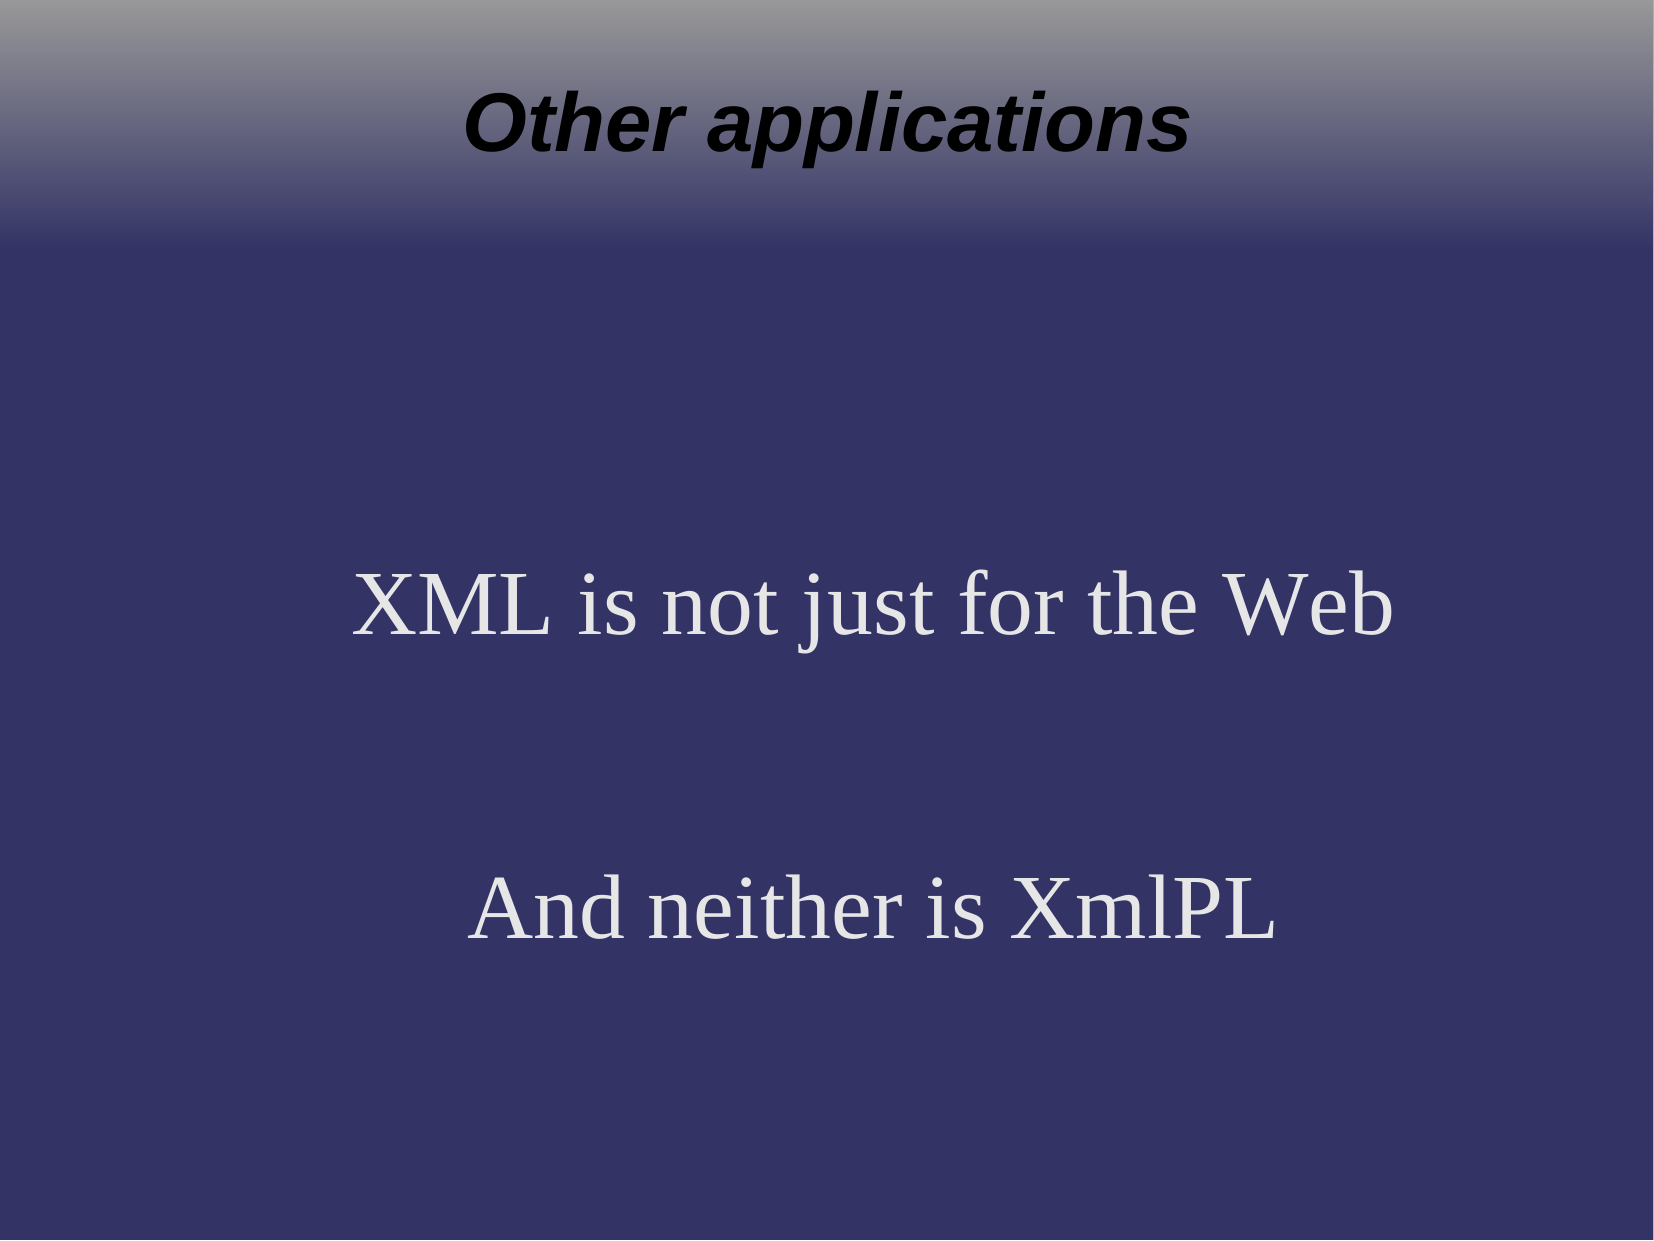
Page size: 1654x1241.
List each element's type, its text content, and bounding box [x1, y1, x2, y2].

subtitle XML is not just for the Web And neither is XmlPL [178, 364, 1570, 1147]
title Other applications [121, 19, 1534, 227]
